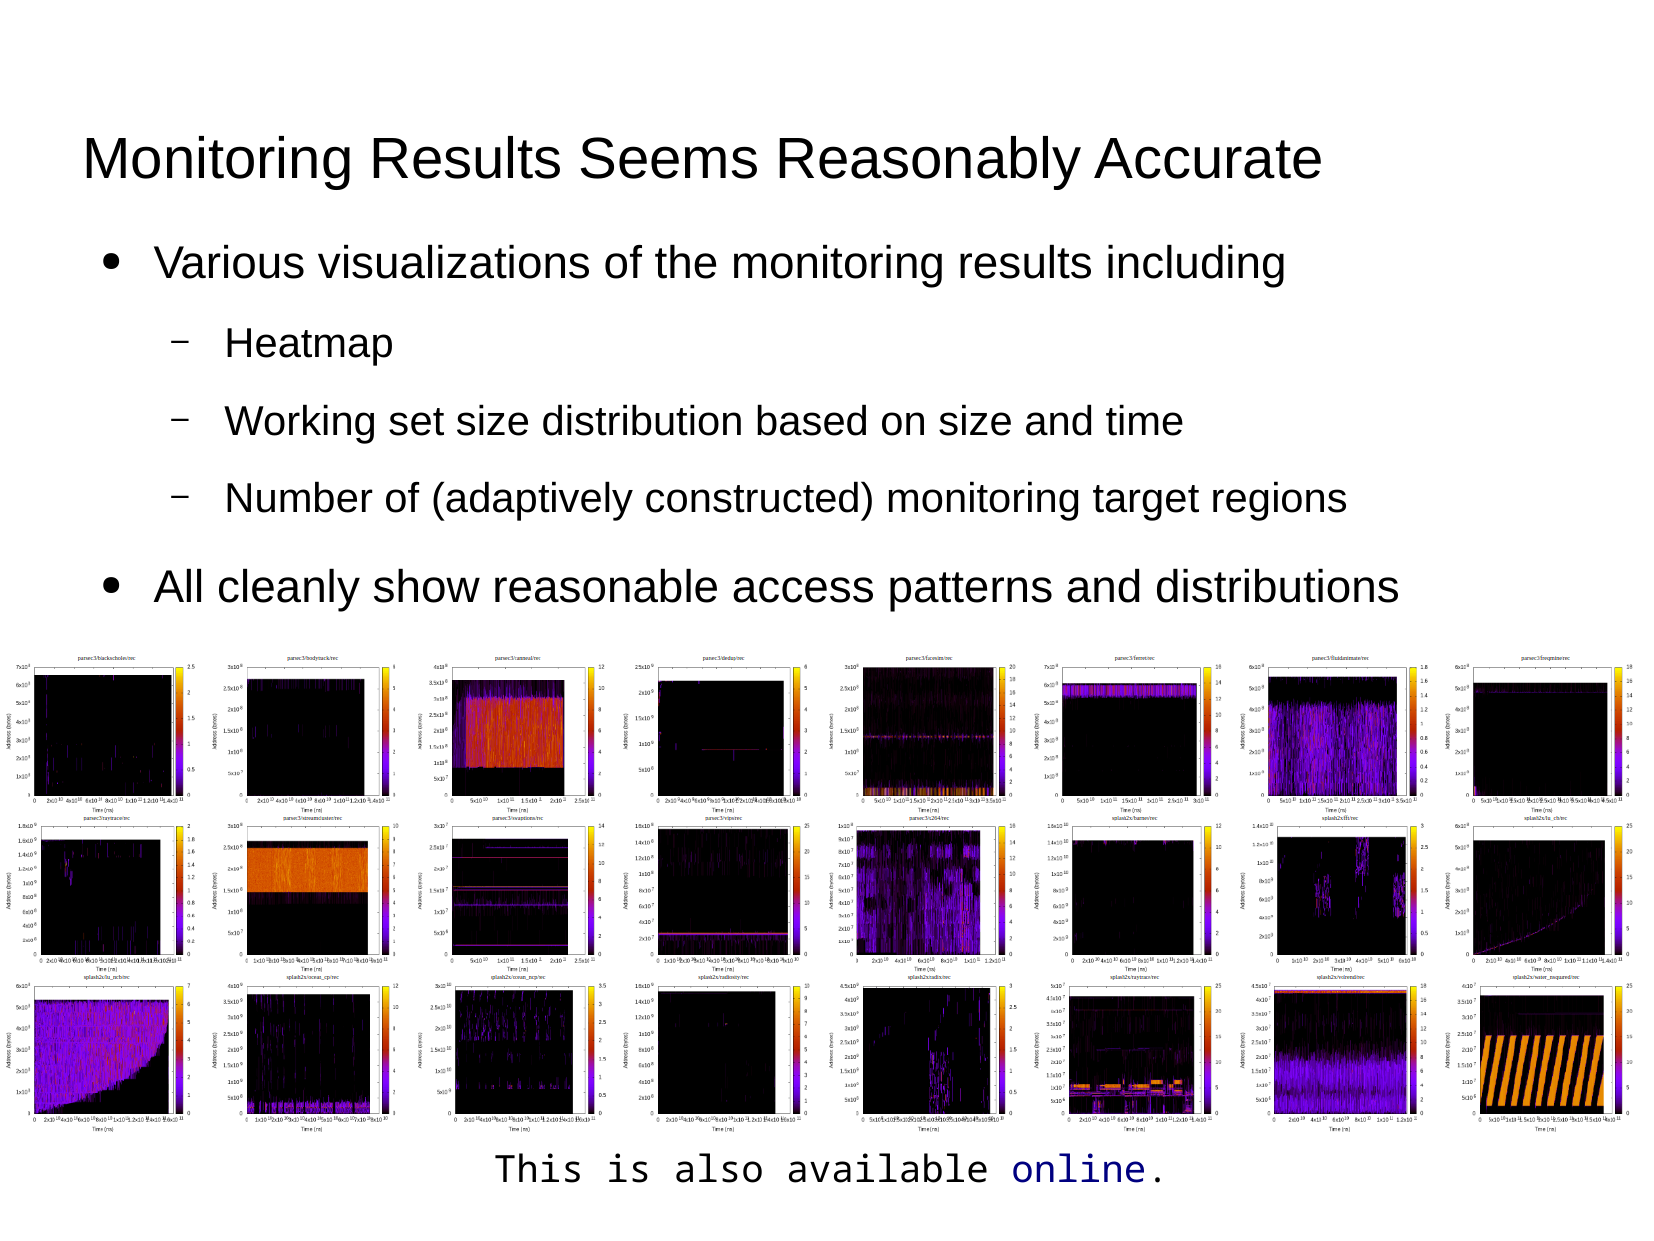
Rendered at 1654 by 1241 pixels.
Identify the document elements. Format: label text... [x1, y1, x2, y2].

text_box This is also available online. [416, 1134, 1247, 1198]
picture [4, 652, 1636, 1134]
list Various visualizations of the monitoring results including Heatmap Working set size distribution based on size and time Number of (adaptively constructed) monitoring target regions All cleanly show reasonable access patterns and distributions [82, 236, 1571, 652]
title Monitoring Results Seems Reasonably Accurate [82, 108, 1571, 210]
